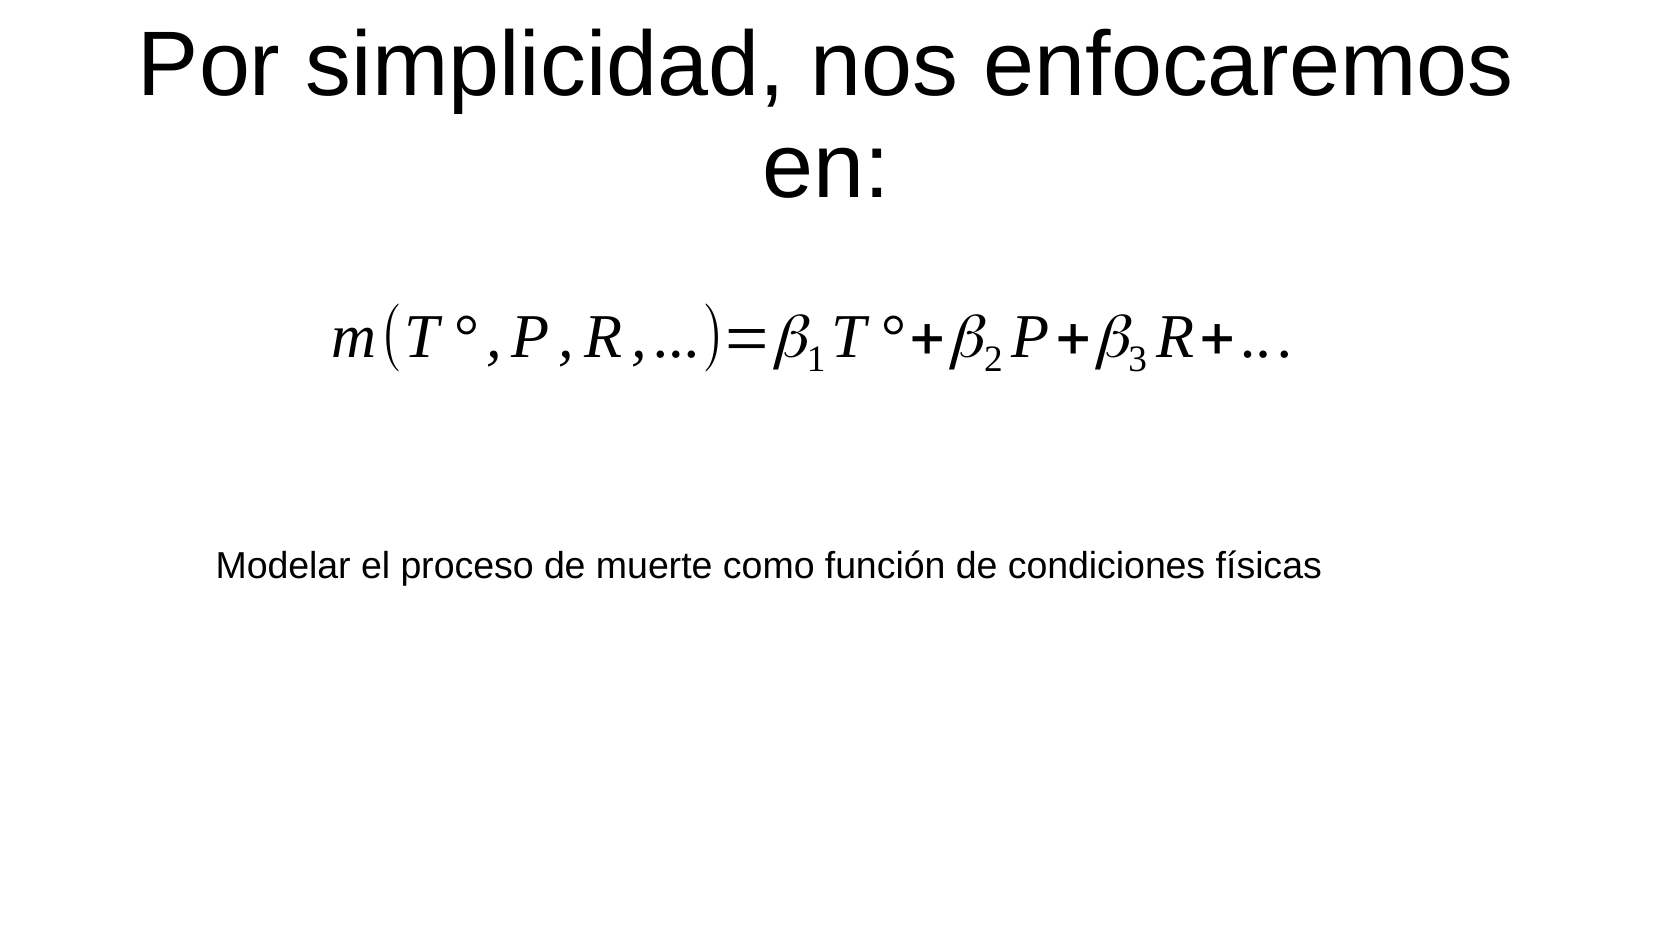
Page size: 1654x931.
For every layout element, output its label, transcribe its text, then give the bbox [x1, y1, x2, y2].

text_box Modelar el proceso de muerte como función de condiciones físicas [200, 537, 1382, 595]
chart [324, 300, 1300, 380]
title Por simplicidad, nos enfocaremos en: [82, 12, 1571, 218]
